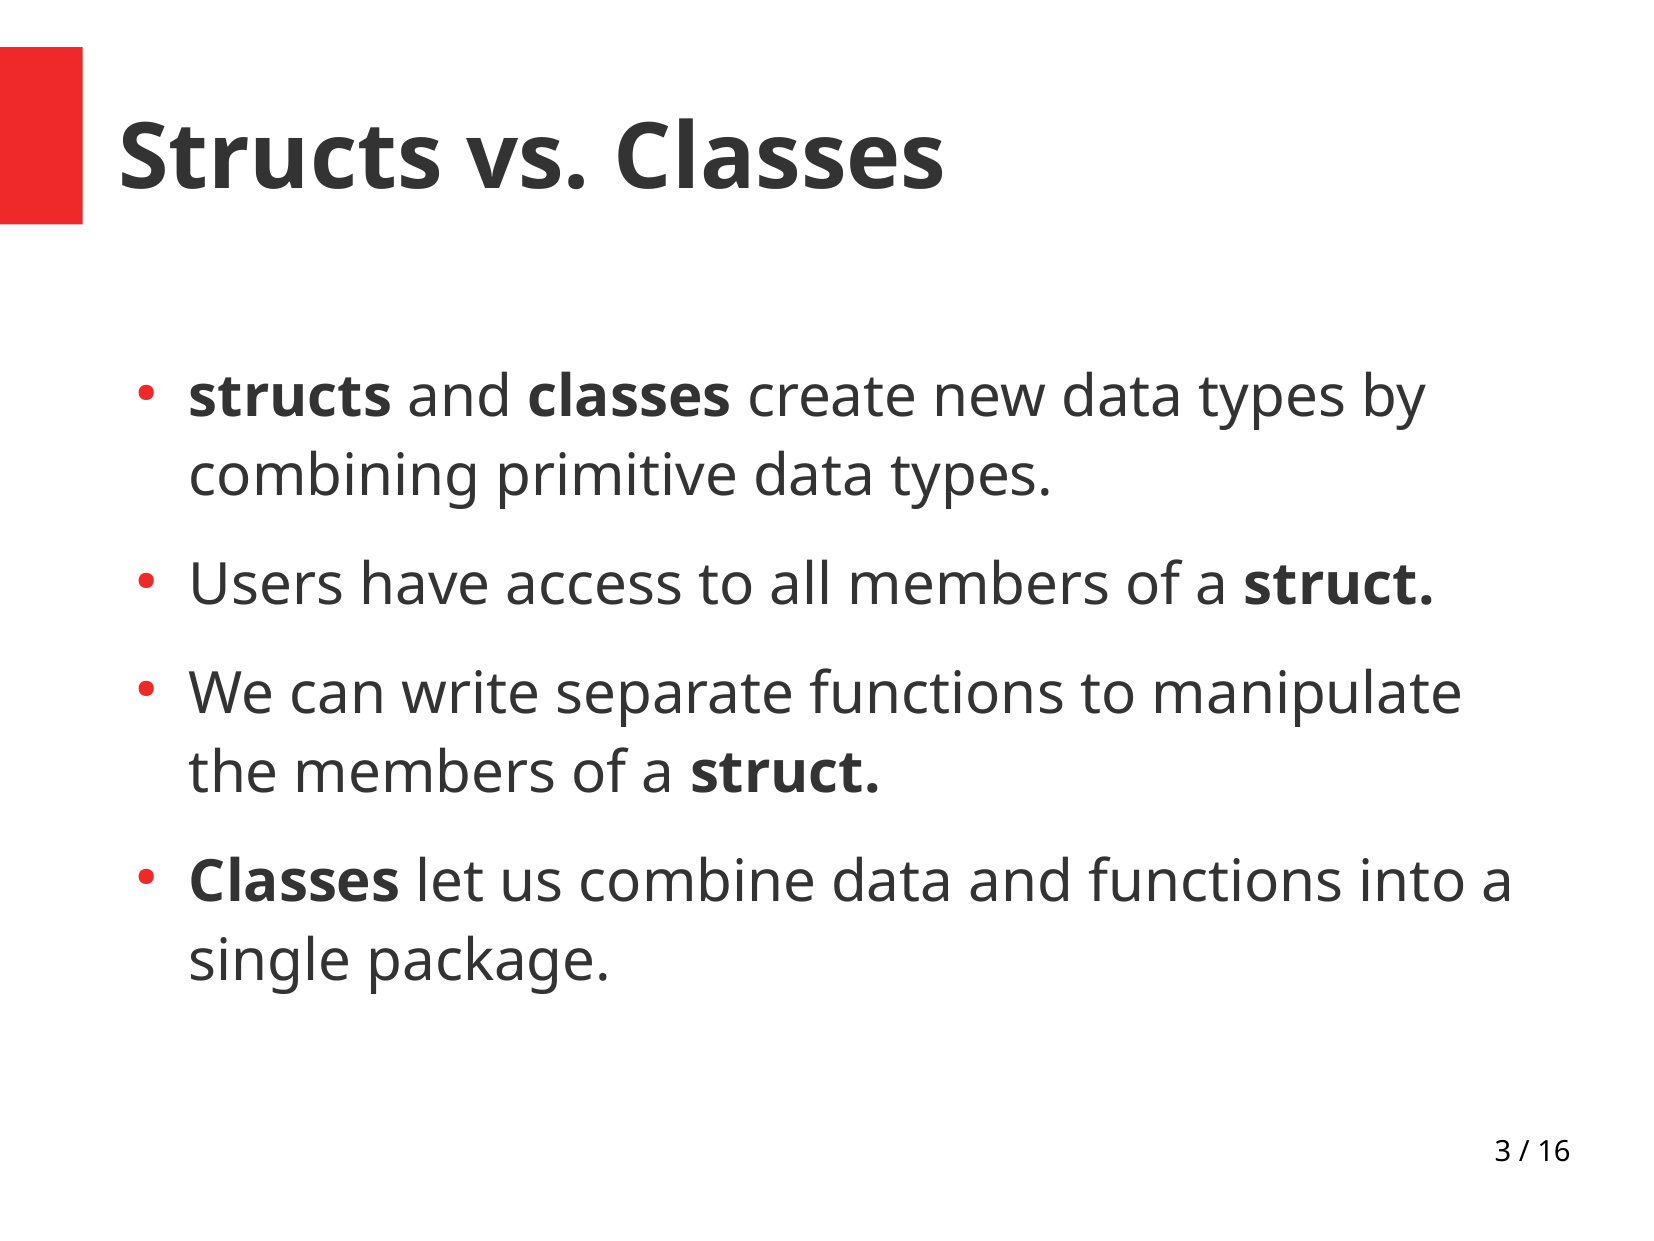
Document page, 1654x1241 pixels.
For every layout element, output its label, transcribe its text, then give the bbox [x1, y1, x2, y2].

list structs and classes create new data types by combining primitive data types. Users have access to all members of a struct. We can write separate functions to manipulate the members of a struct. Classes let us combine data and functions into a single package. [118, 354, 1536, 1074]
title Structs vs. Classes [118, 49, 1571, 257]
